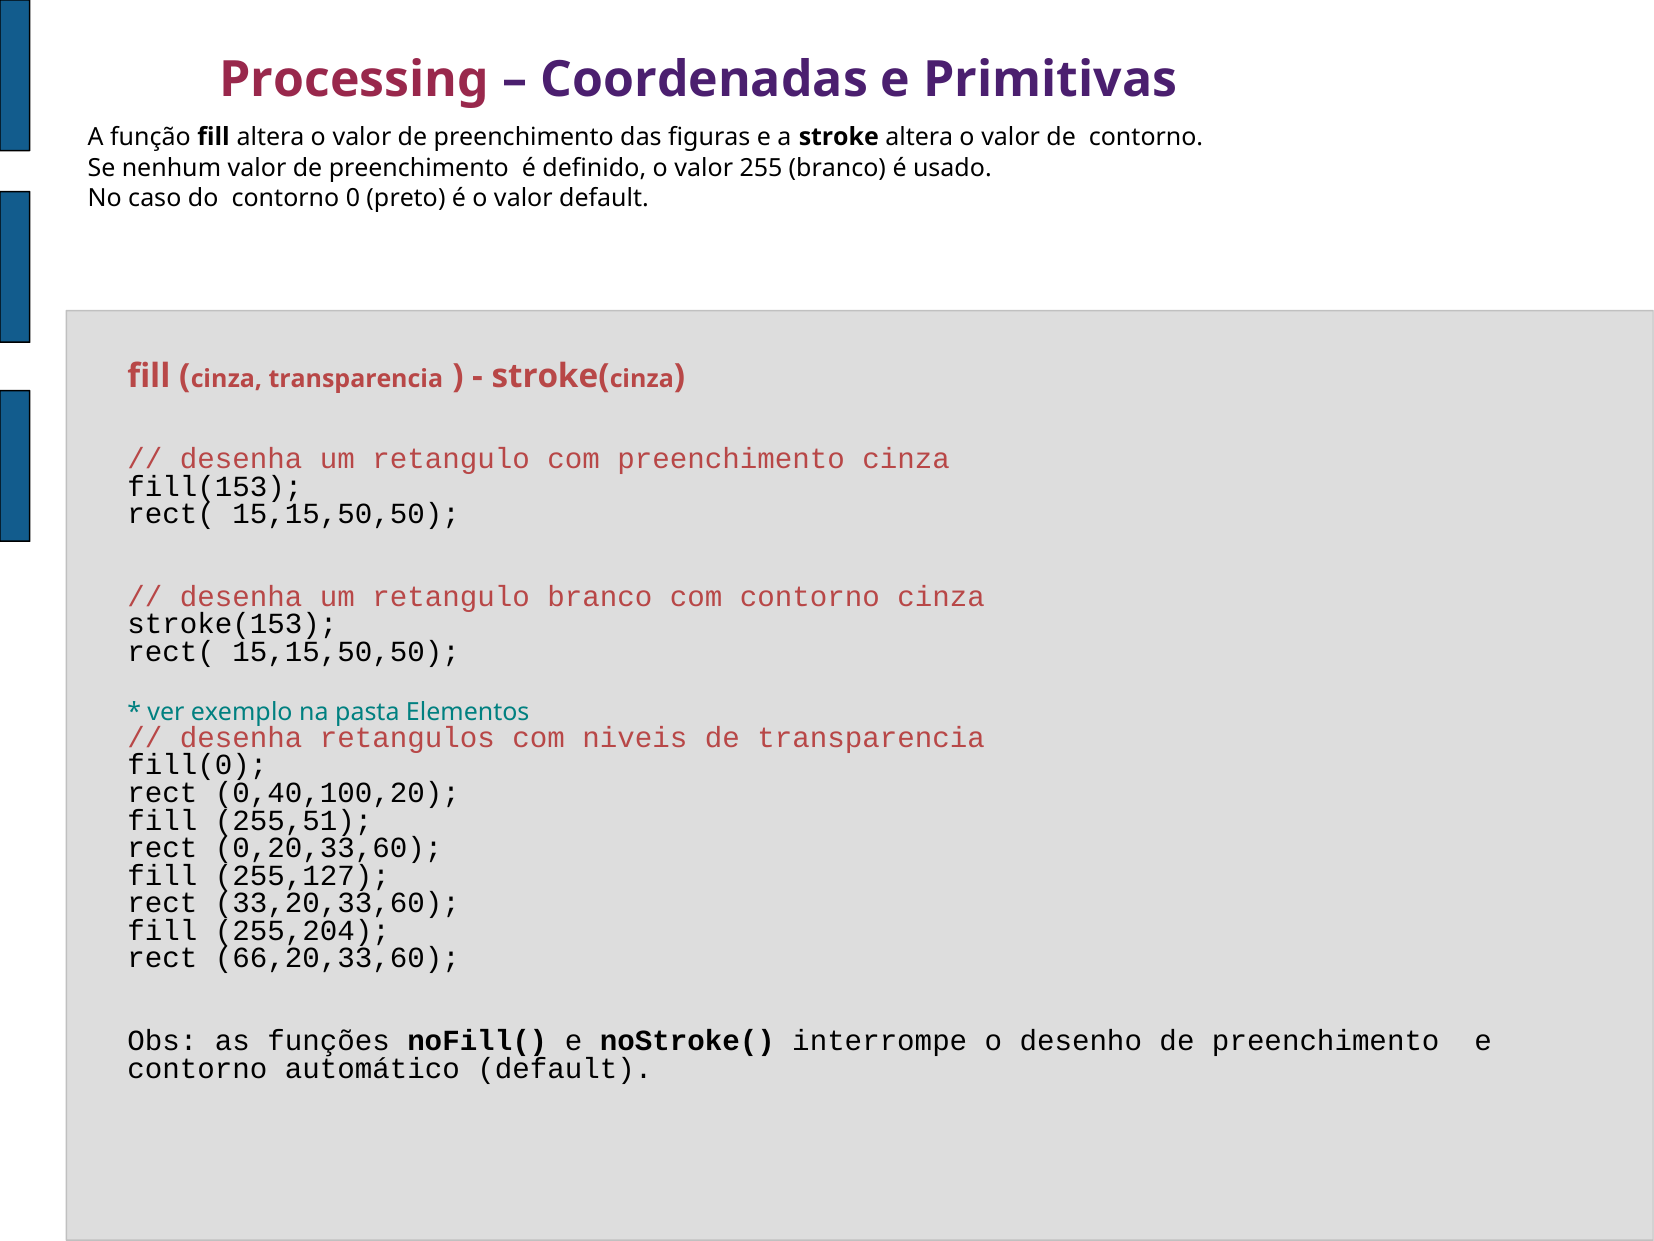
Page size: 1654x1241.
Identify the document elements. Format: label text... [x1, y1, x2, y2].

text_box A função fill altera o valor de preenchimento das figuras e a stroke altera o valor de contorno. Se nenhum valor de preenchimento é definido, o valor 255 (branco) é usado. No caso do contorno 0 (preto) é o valor default. [72, 112, 1286, 218]
text_box Processing – Coordenadas e Primitivas [74, 37, 1000, 112]
text_box fill (cinza, transparencia ) - stroke(cinza) // desenha um retangulo com preenchimento cinza fill(153); rect( 15,15,50,50); // desenha um retangulo branco com contorno cinza stroke(153); rect( 15,15,50,50); * ver exemplo na pasta Elementos // desenha retangulos com niveis de transparencia fill(0); rect (0,40,100,20); fill (255,51); rect (0,20,33,60); fill (255,127); rect (33,20,33,60); fill (255,204); rect (66,20,33,60); Obs: as funções noFill() e noStroke() interrompe o desenho de preenchimento e contorno automático (default). [112, 345, 1525, 1164]
